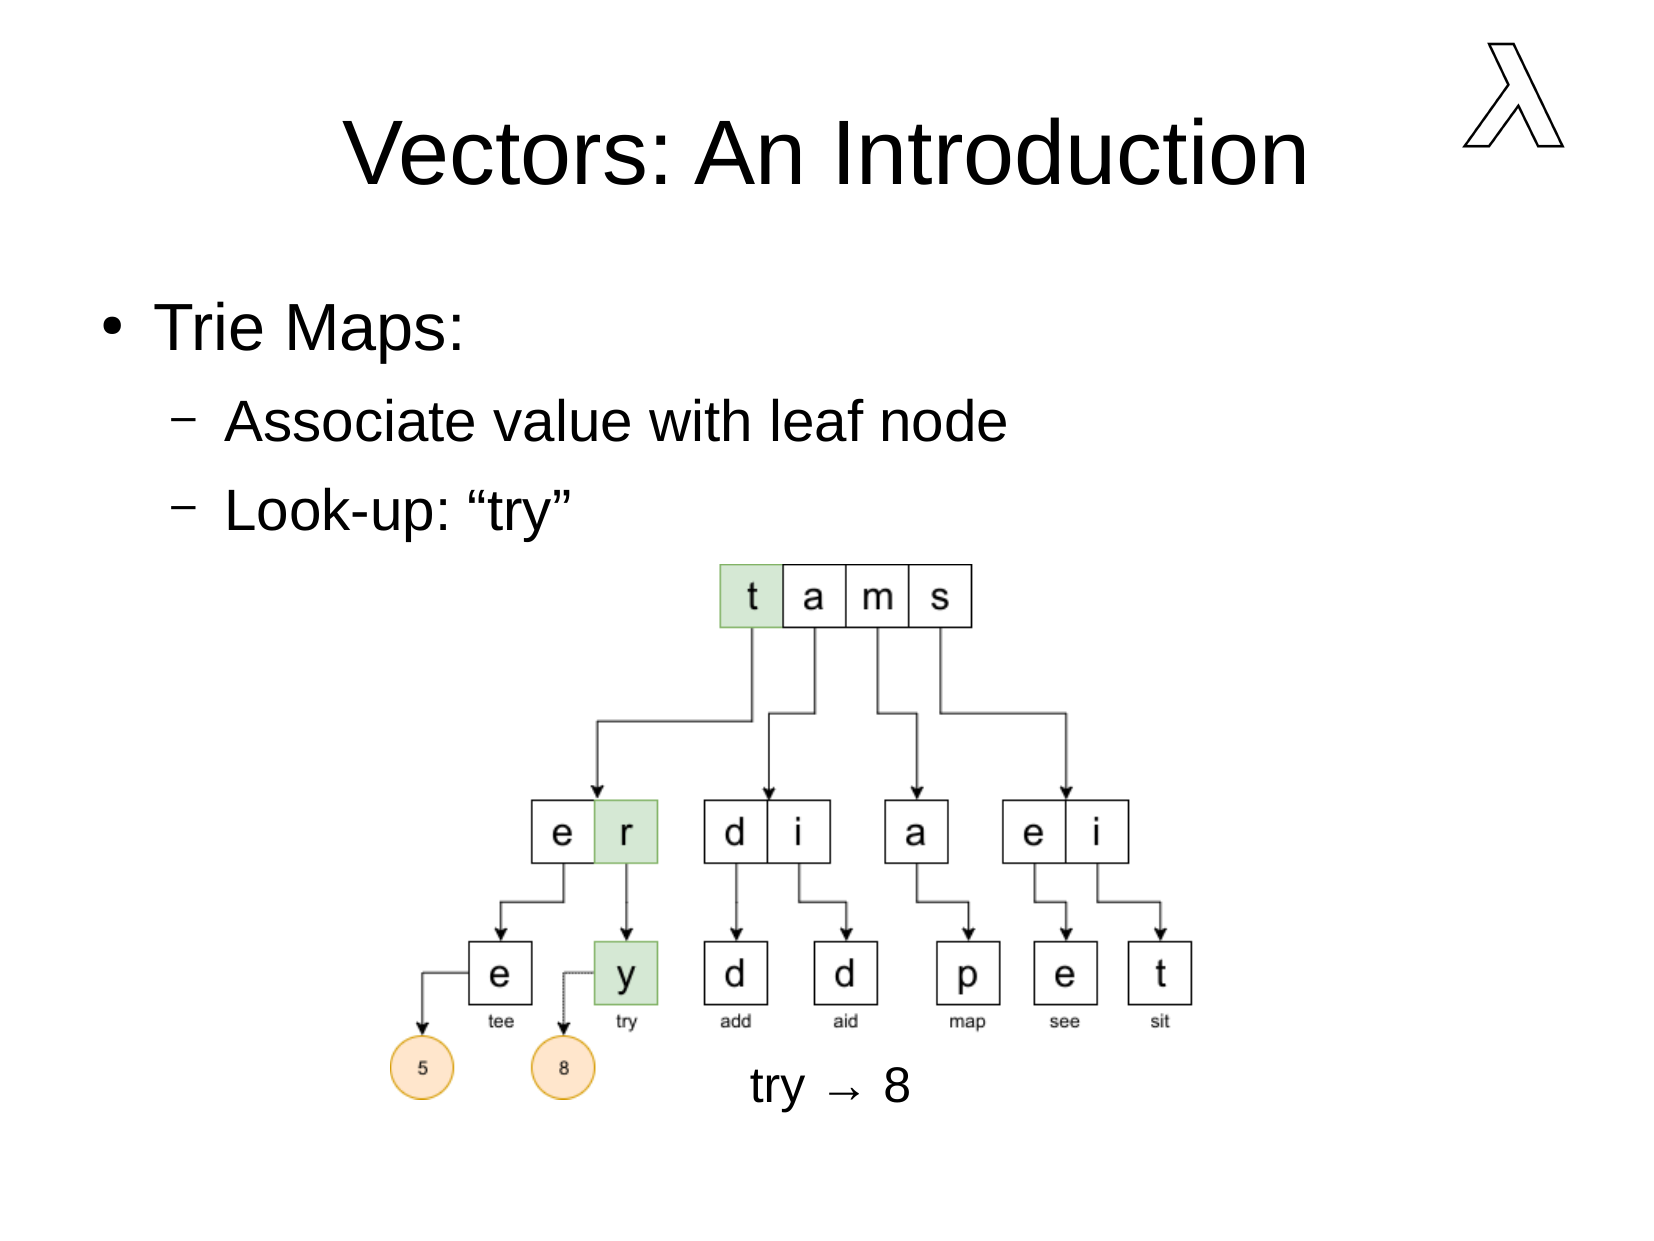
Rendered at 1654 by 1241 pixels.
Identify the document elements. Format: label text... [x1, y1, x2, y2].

text_box try → 8 [735, 1050, 931, 1121]
list Trie Maps: Associate value with leaf node Look-up: “try” [82, 290, 1571, 1010]
picture [390, 564, 1194, 1100]
title Vectors: An Introduction [82, 49, 1571, 257]
picture [1440, 40, 1587, 151]
